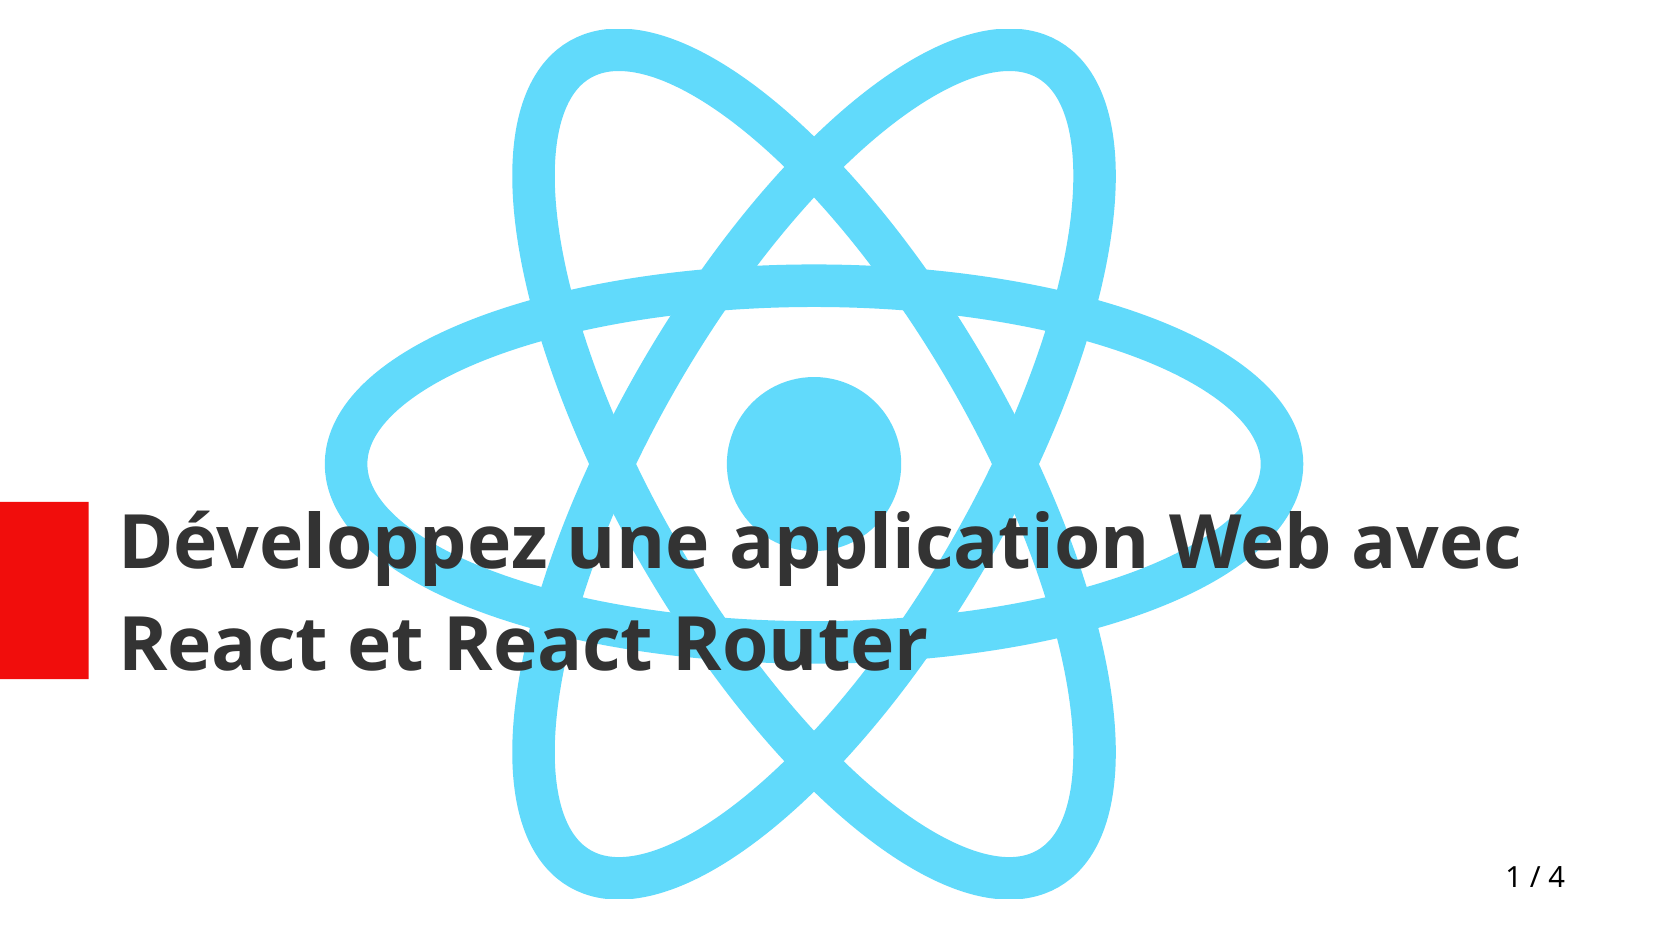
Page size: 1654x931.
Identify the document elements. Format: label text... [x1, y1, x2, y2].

picture [324, 29, 1304, 488]
picture [324, 693, 1304, 899]
title Développez une application Web avec React et React Router [118, 488, 1536, 693]
